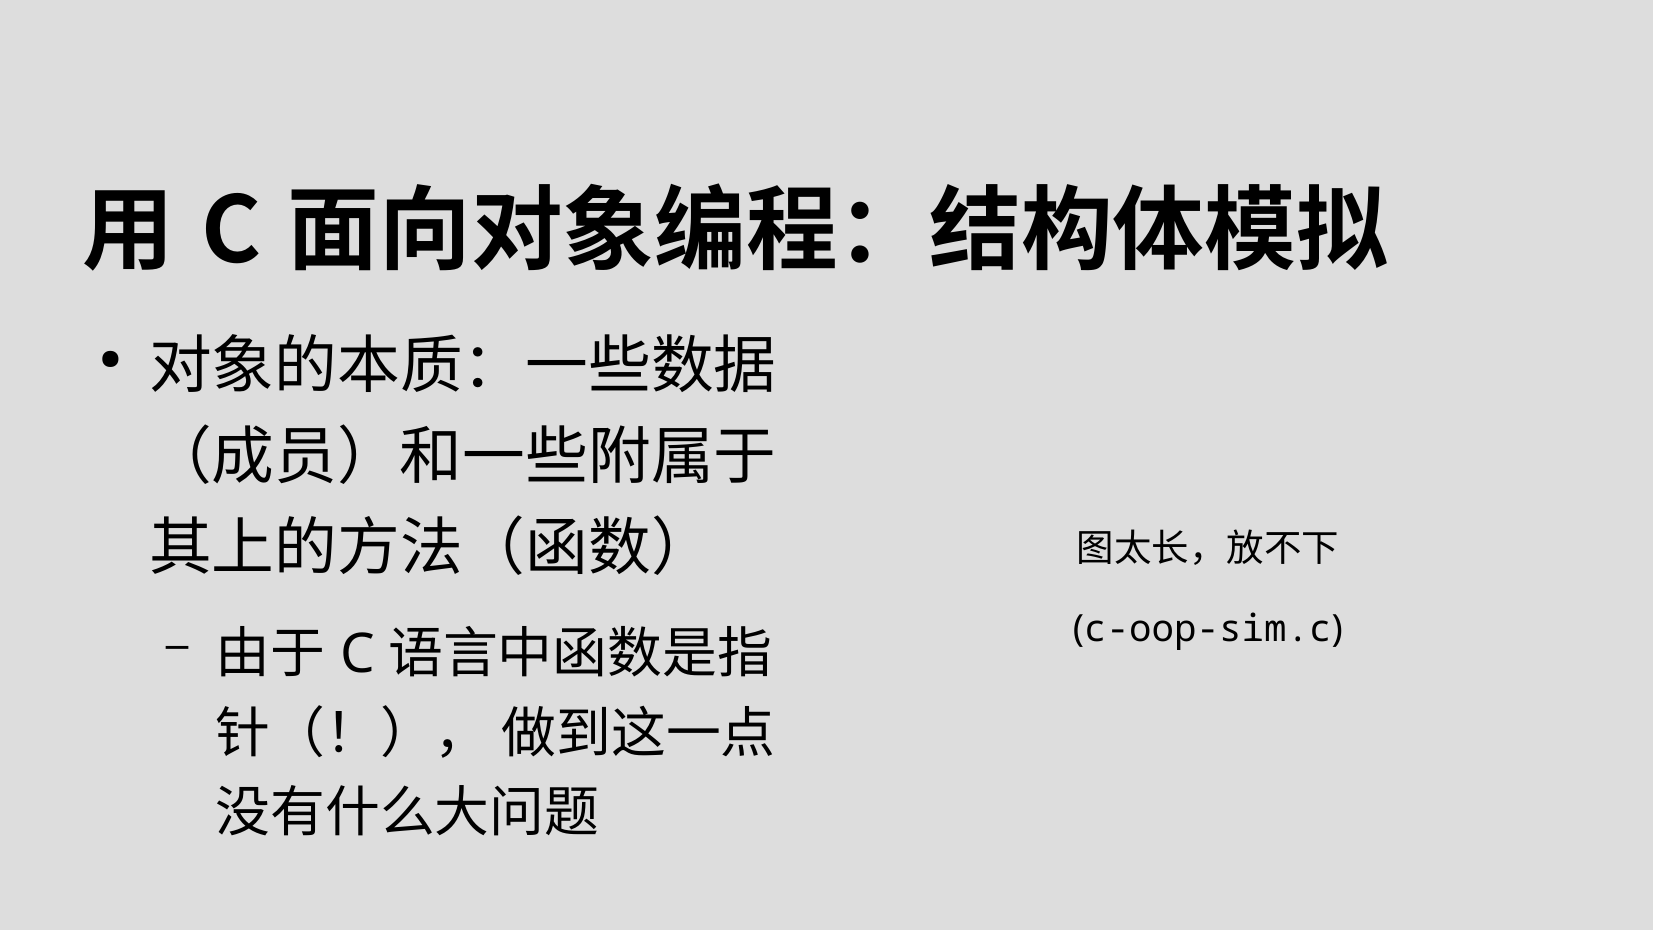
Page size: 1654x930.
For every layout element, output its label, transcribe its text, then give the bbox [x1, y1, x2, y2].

title 用C面向对象编程：结构体模拟 [82, 144, 1571, 301]
list 图太长，放不下 (c-oop-sim.c) [844, 315, 1571, 855]
list 对象的本质：一些数据（成员）和一些附属于其上的方法（函数） 由于C语言中函数是指针（！）， 做到这一点没有什么大问题 [82, 315, 809, 855]
